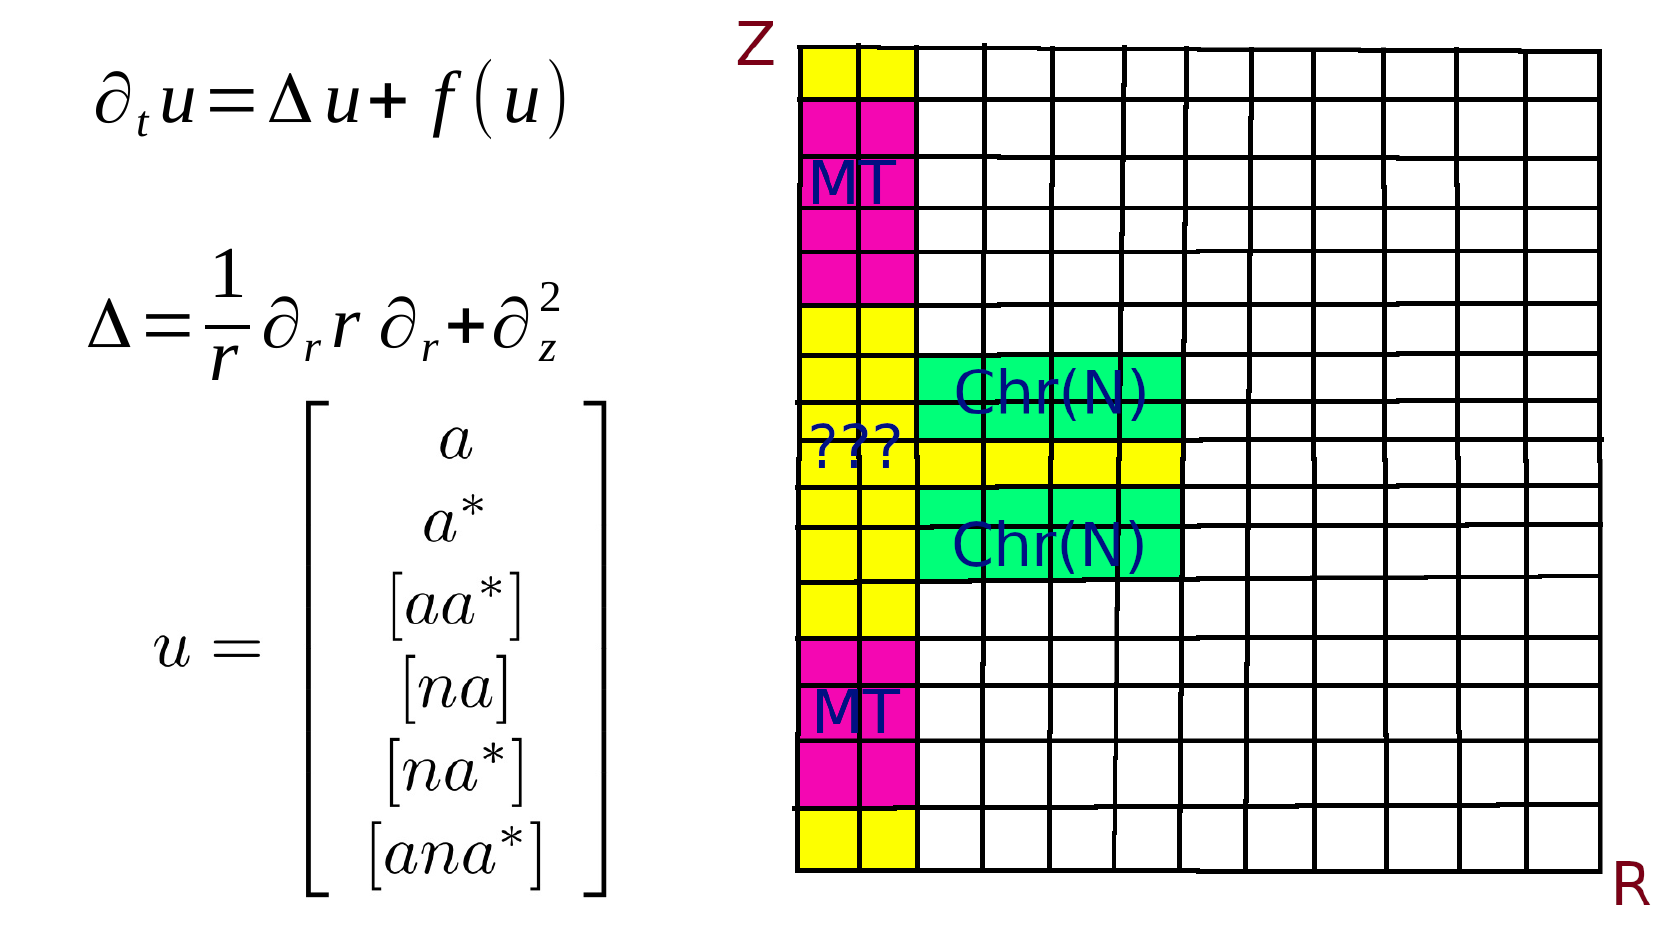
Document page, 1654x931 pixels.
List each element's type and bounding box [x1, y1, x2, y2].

picture [150, 397, 609, 901]
chart [68, 246, 580, 405]
chart [75, 53, 589, 151]
picture [708, 0, 1654, 931]
